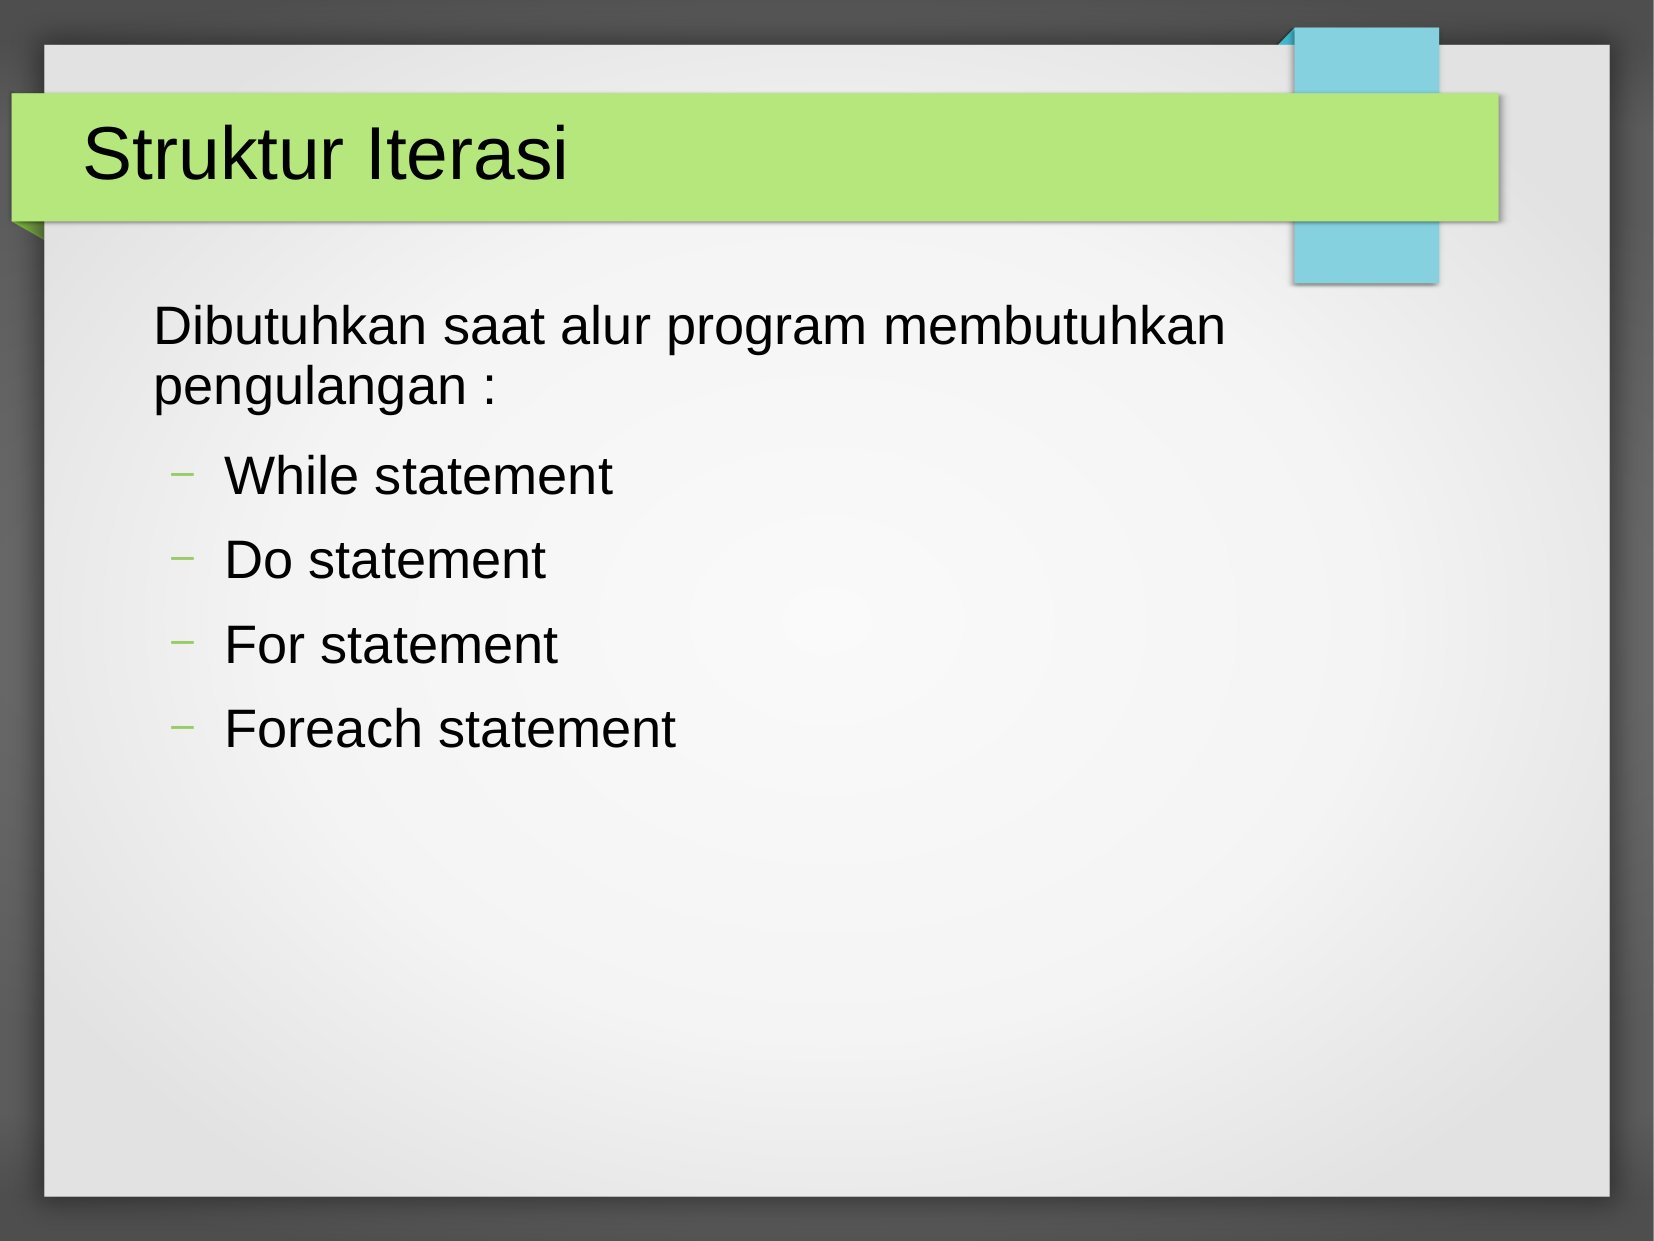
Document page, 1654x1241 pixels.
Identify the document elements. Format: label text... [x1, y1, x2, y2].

list Dibutuhkan saat alur program membutuhkan pengulangan : While statement Do statement For statement Foreach statement [82, 295, 1465, 1015]
picture [0, 0, 1654, 1241]
title Struktur Iterasi [82, 94, 1264, 213]
